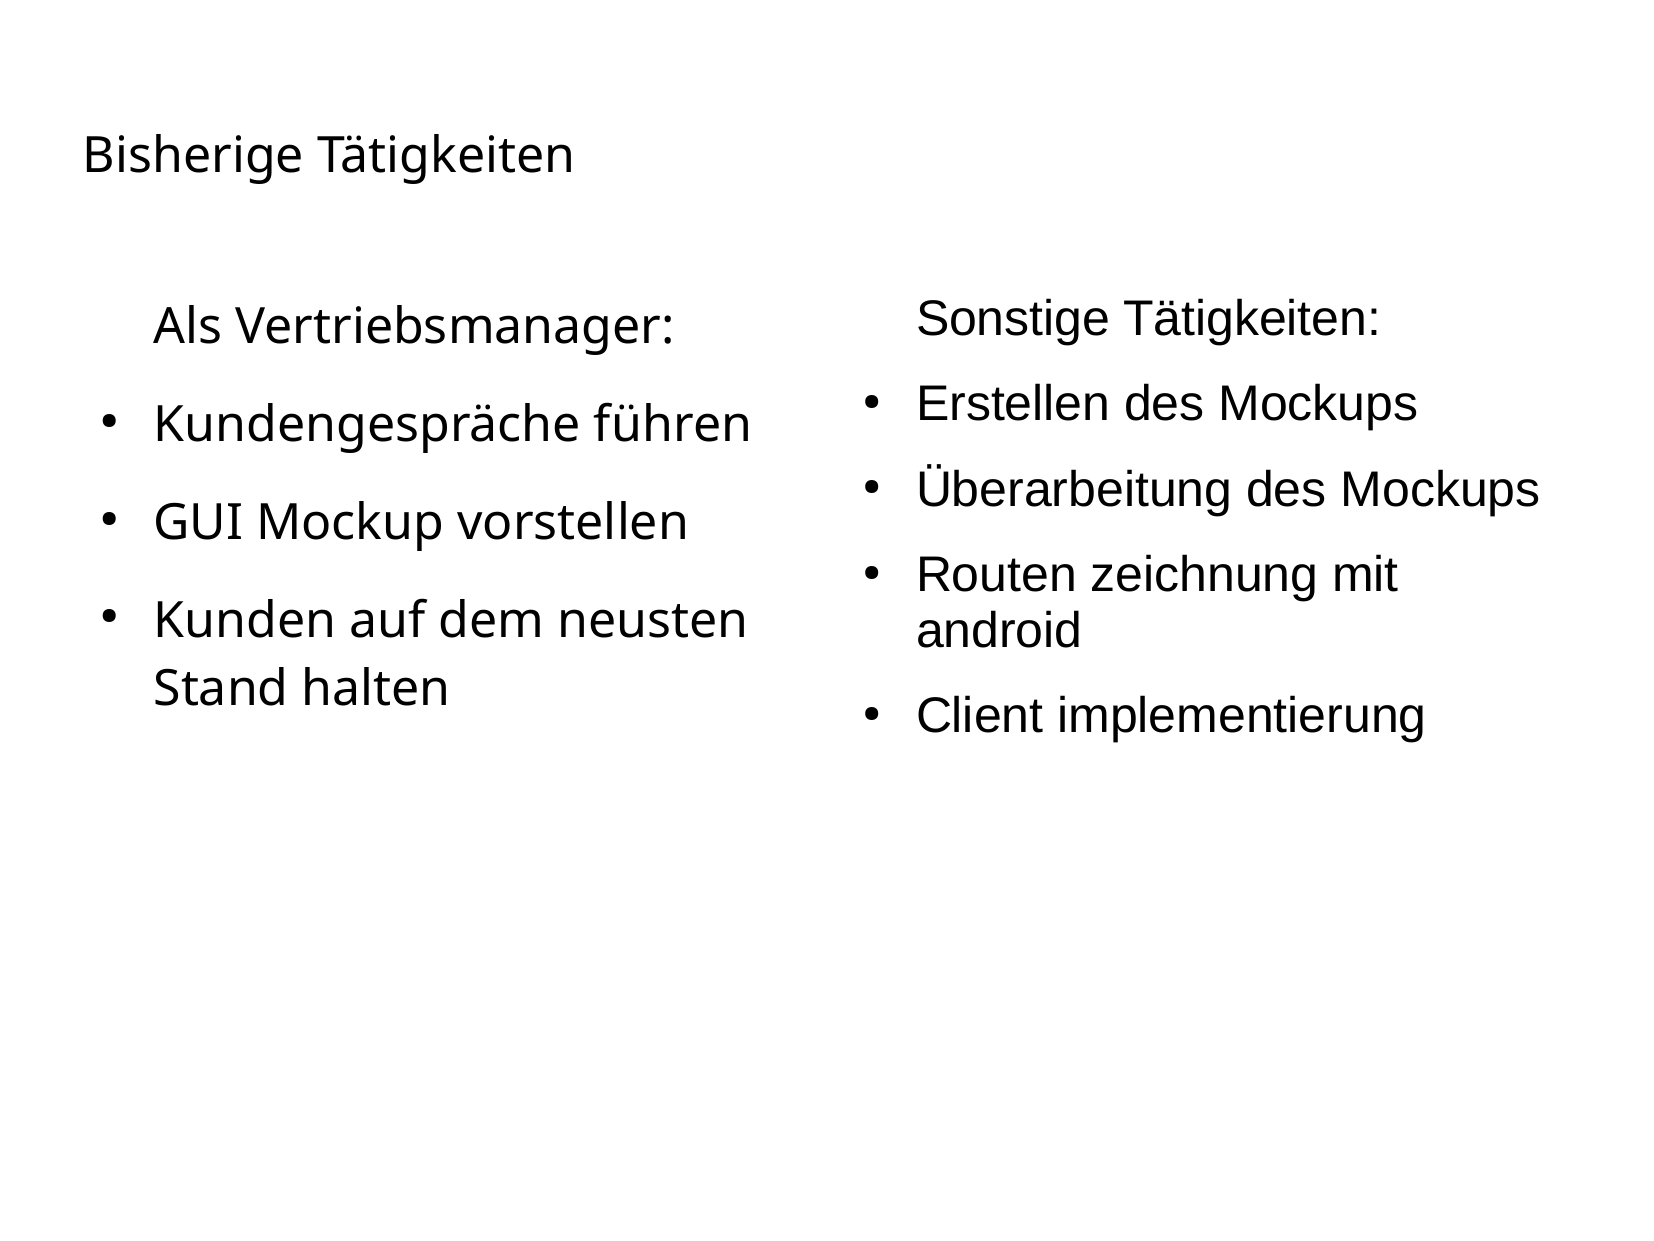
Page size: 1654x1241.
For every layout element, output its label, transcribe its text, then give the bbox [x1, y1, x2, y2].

title Bisherige Tätigkeiten [82, 49, 1571, 257]
list Als Vertriebsmanager: Kundengespräche führen GUI Mockup vorstellen Kunden auf dem neusten Stand halten [82, 290, 809, 1109]
list Sonstige Tätigkeiten: Erstellen des Mockups Überarbeitung des Mockups Routen zeichnung mit android Client implementierung [845, 290, 1572, 1109]
